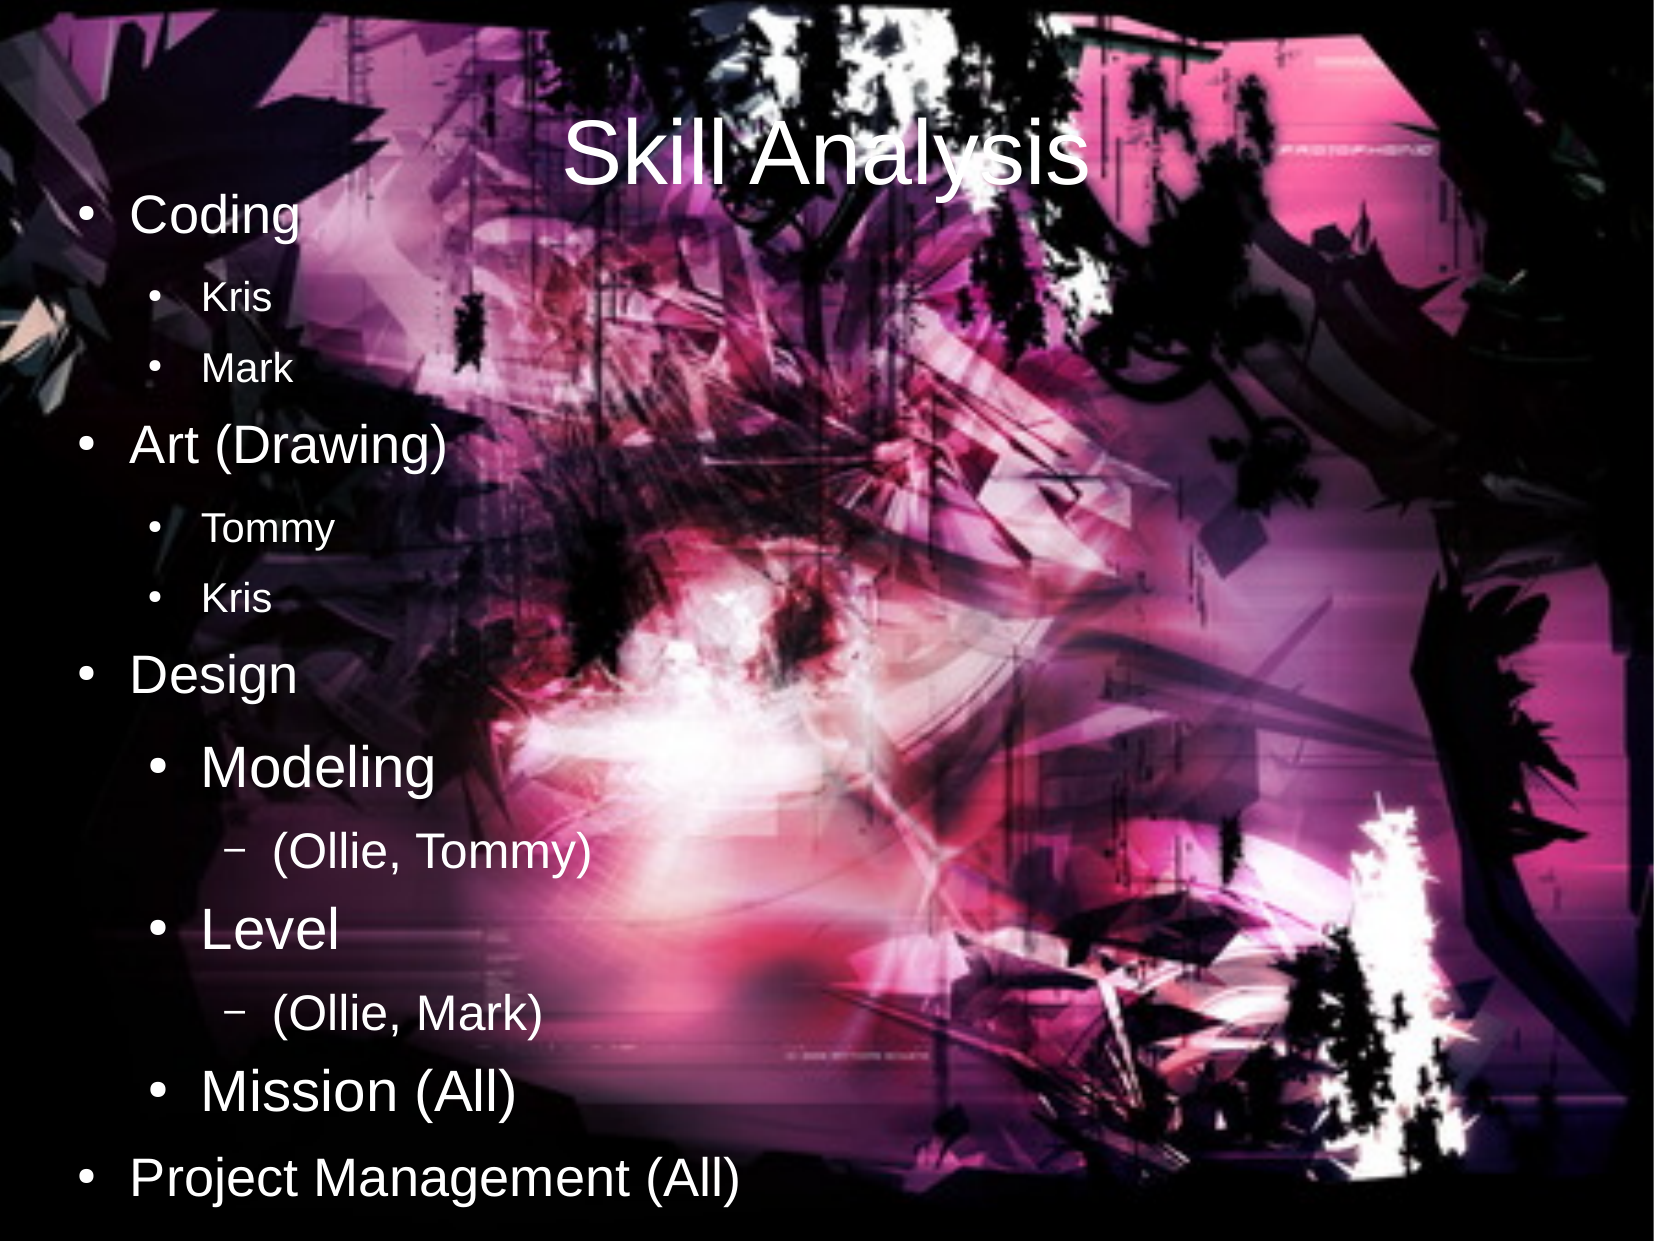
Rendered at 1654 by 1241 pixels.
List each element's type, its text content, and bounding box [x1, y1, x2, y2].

picture [0, 0, 1654, 1241]
list Coding Kris Mark Art (Drawing) Tommy Kris Design Modeling (Ollie, Tommy) Level (Ollie, Mark) Mission (All) Project Management (All) [59, 184, 1601, 1241]
title Skill Analysis [82, 49, 1571, 184]
